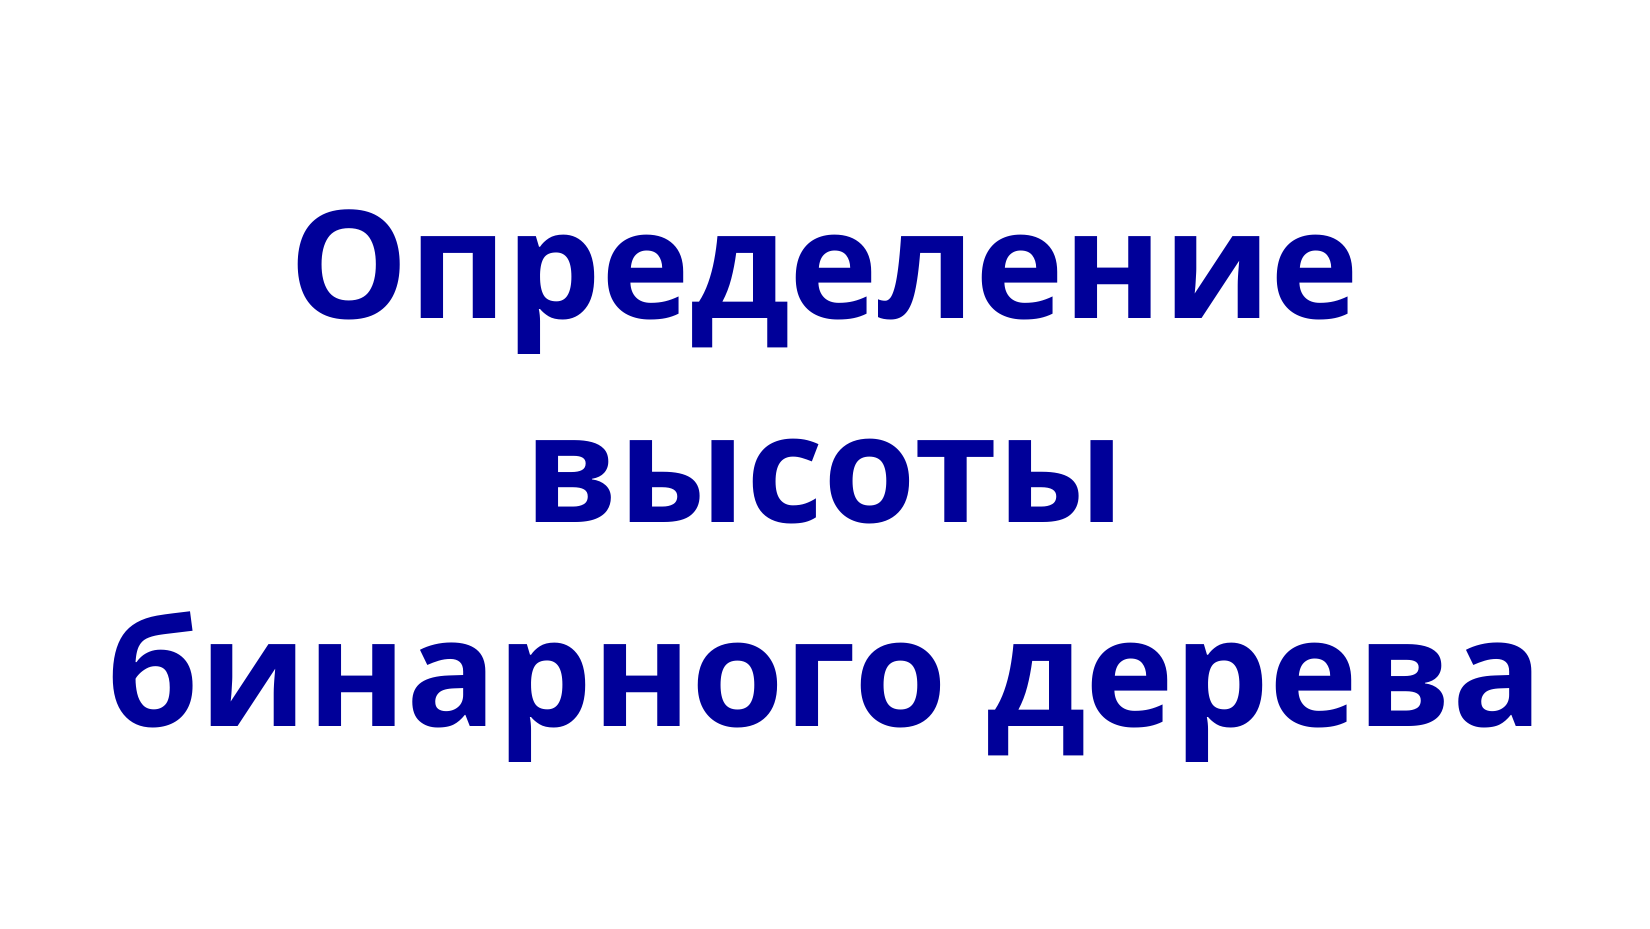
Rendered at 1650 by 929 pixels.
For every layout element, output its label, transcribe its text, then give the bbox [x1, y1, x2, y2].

subtitle Определение высоты бинарного дерева [0, 0, 1650, 929]
